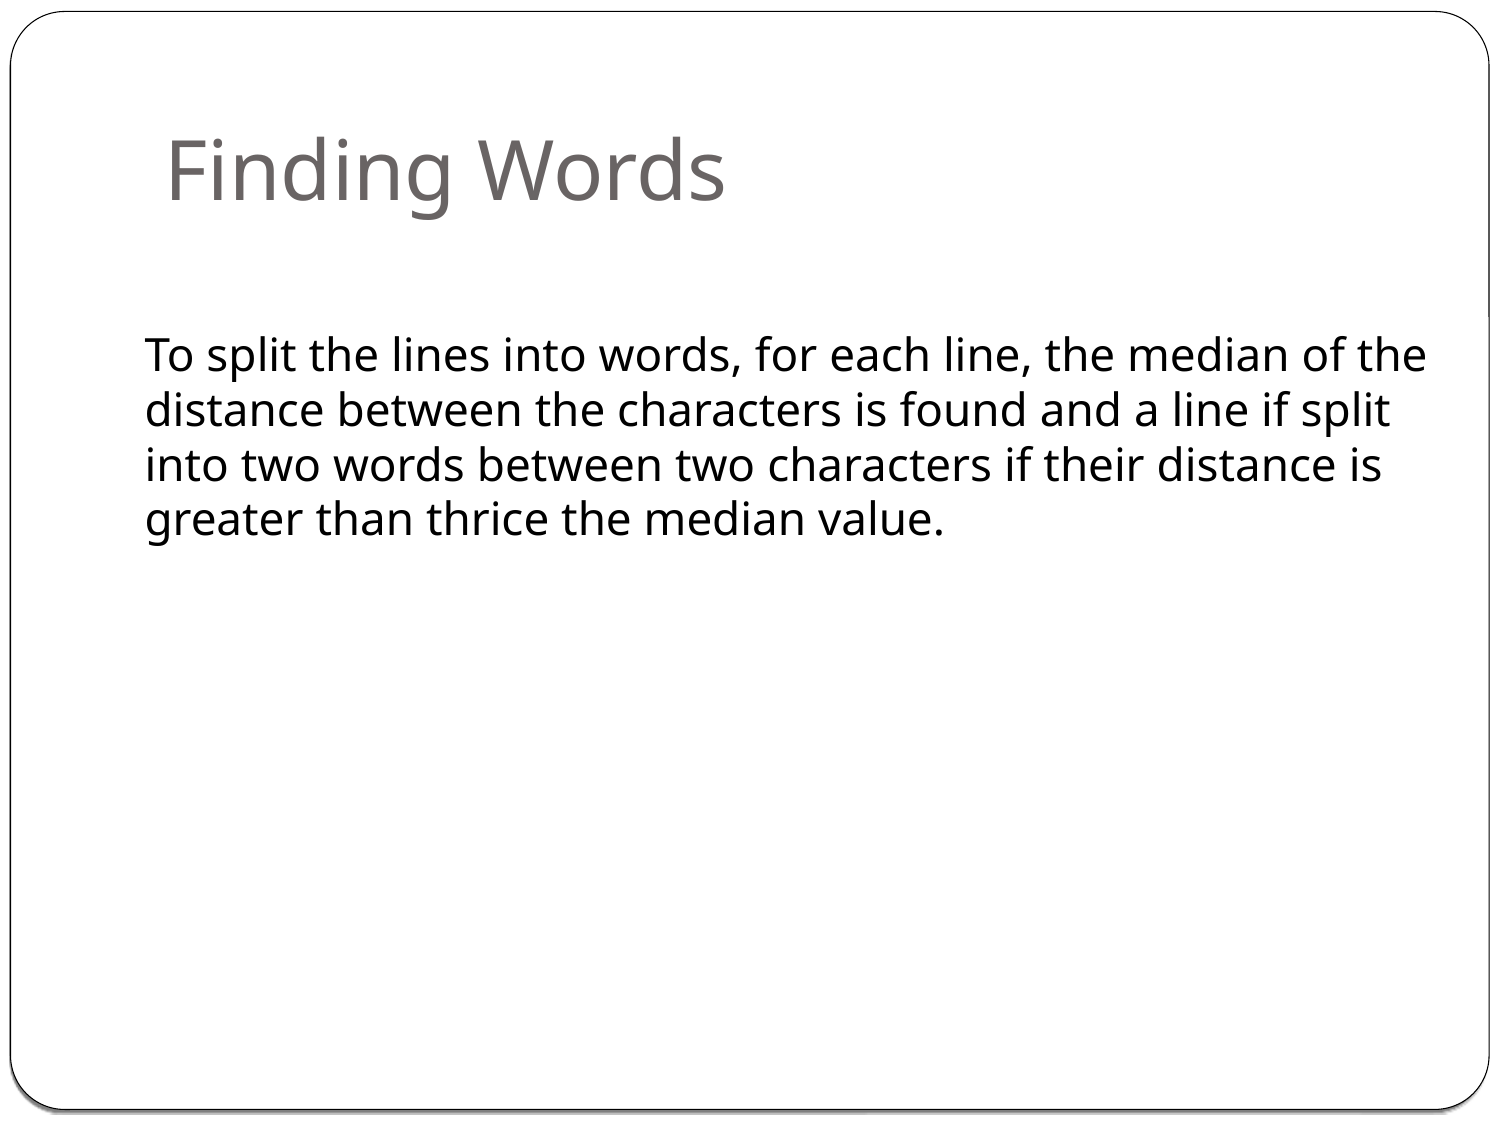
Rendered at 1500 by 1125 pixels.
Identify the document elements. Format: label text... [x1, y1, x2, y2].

list To split the lines into words, for each line, the median of the distance between the characters is found and a line if split into two words between two characters if their distance is greater than thrice the median value. [129, 0, 1457, 756]
